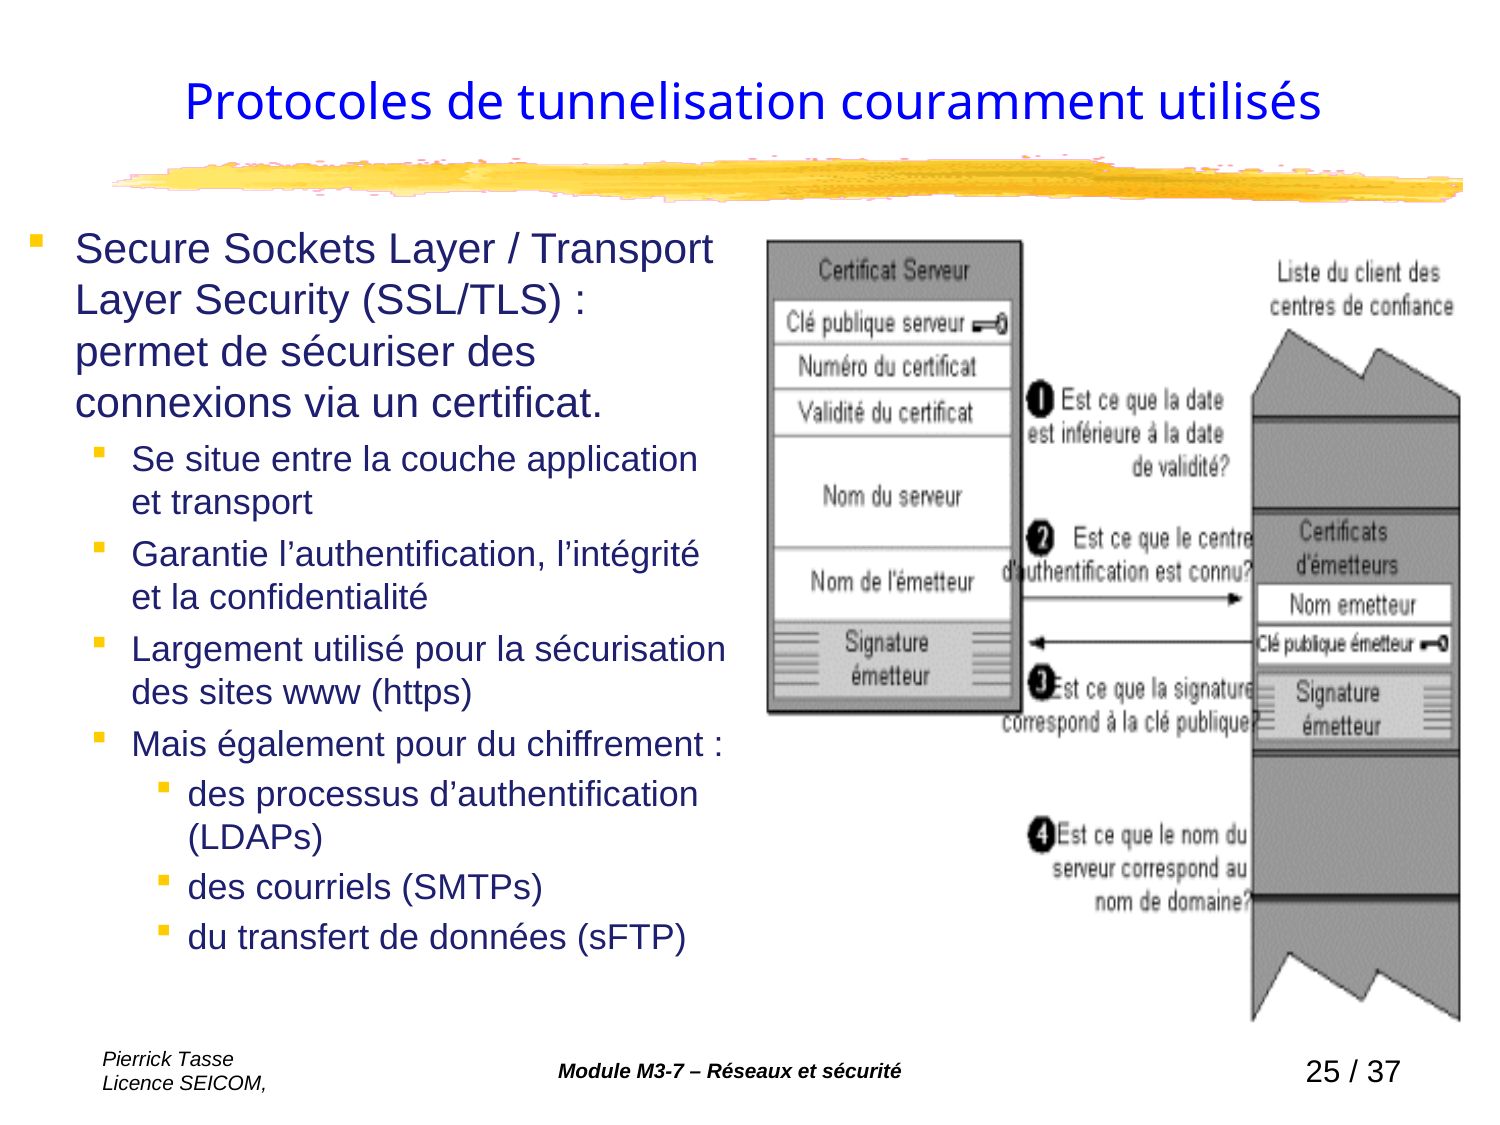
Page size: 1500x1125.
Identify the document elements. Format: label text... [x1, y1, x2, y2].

title Protocoles de tunnelisation couramment utilisés [62, 37, 1338, 138]
picture [761, 227, 1465, 1028]
picture [112, 149, 1463, 213]
list Secure Sockets Layer / Transport Layer Security (SSL/TLS) : permet de sécuriser des connexions via un certificat. Se situe entre la couche application et transport Garantie l’authentification, l’intégrité et la confidentialité Largement utilisé pour la sécurisation des sites www (https) Mais également pour du chiffrement : des processus d’authentification (LDAPs) des courriels (SMTPs) du transfert de données (sFTP) [11, 212, 745, 1016]
